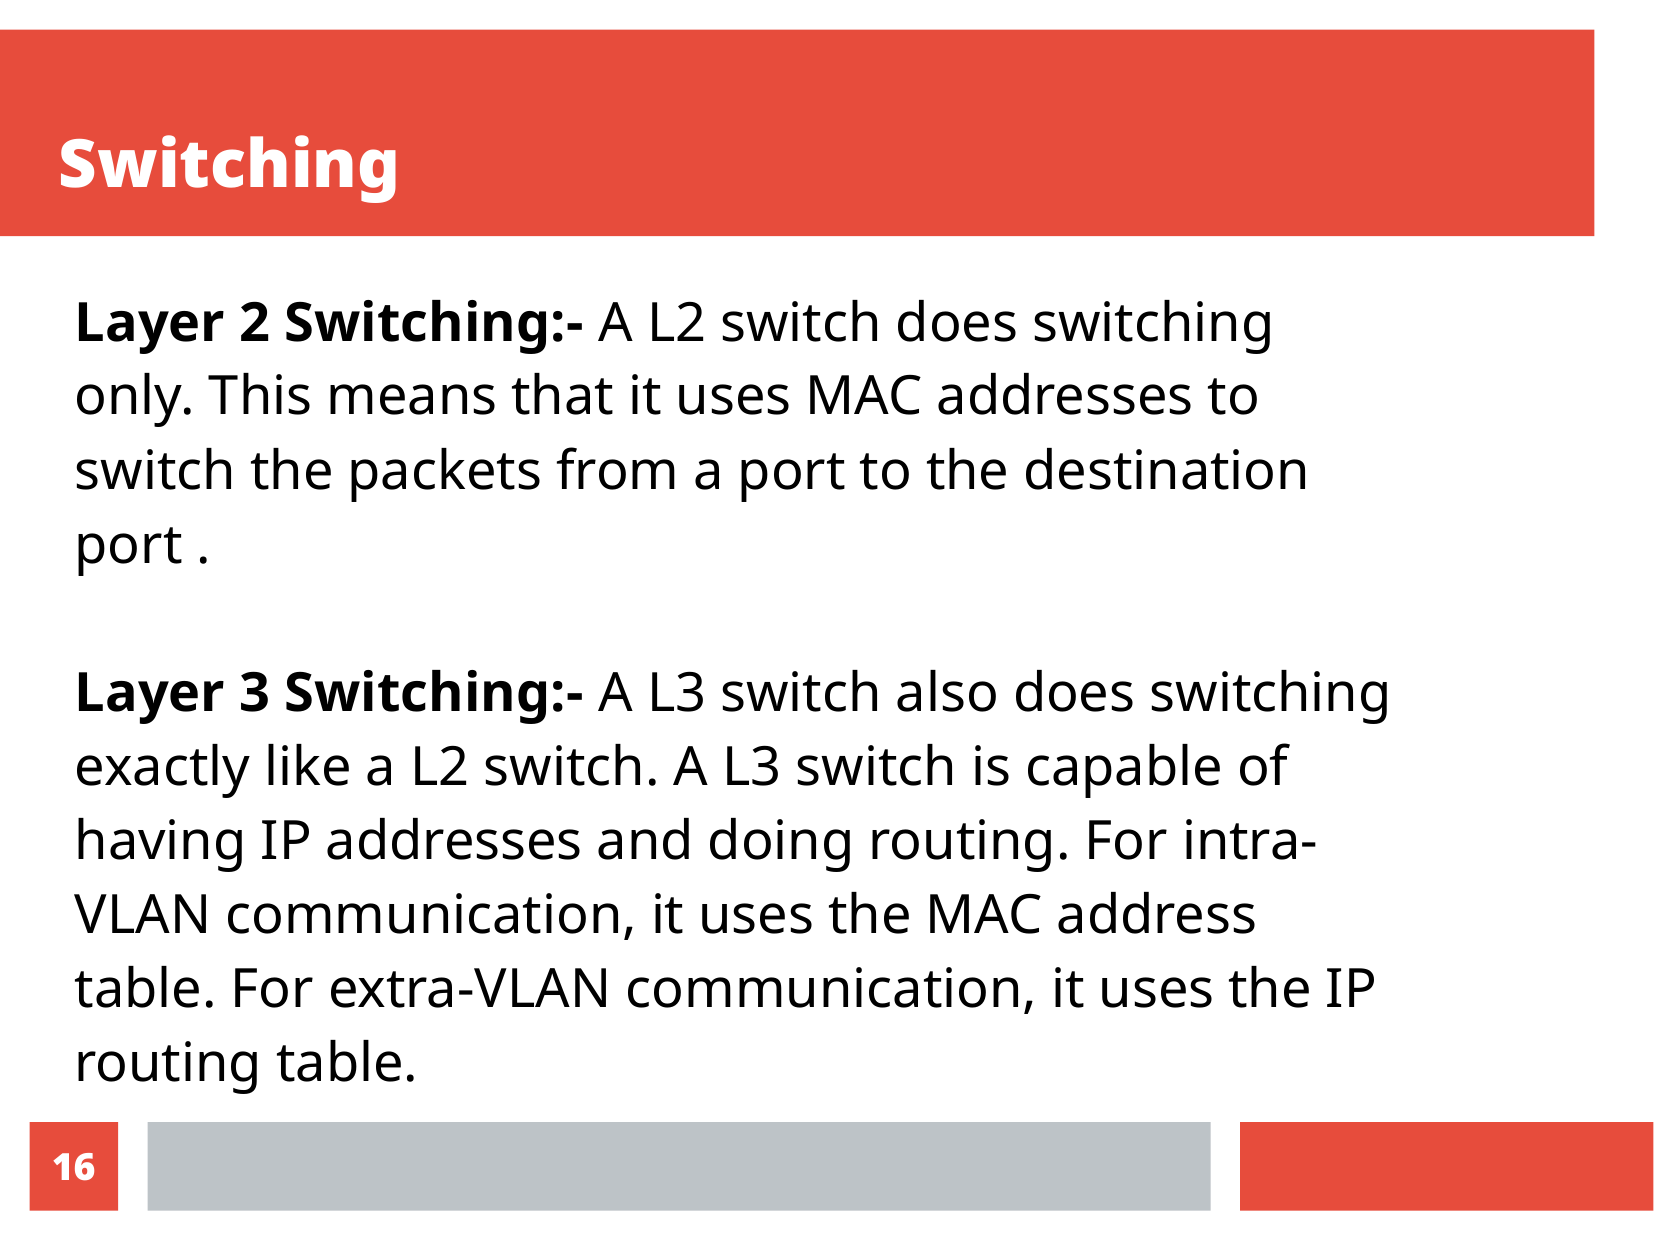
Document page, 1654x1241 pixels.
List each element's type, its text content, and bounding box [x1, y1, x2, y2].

text_box Layer 2 Switching:- A L2 switch does switching only. This means that it uses MAC addresses to switch the packets from a port to the destination port . Layer 3 Switching:- A L3 switch also does switching exactly like a L2 switch. A L3 switch is capable of having IP addresses and doing routing. For intra-VLAN communication, it uses the MAC address table. For extra-VLAN communication, it uses the IP routing table. [59, 275, 1411, 989]
title Switching [59, 59, 1595, 207]
